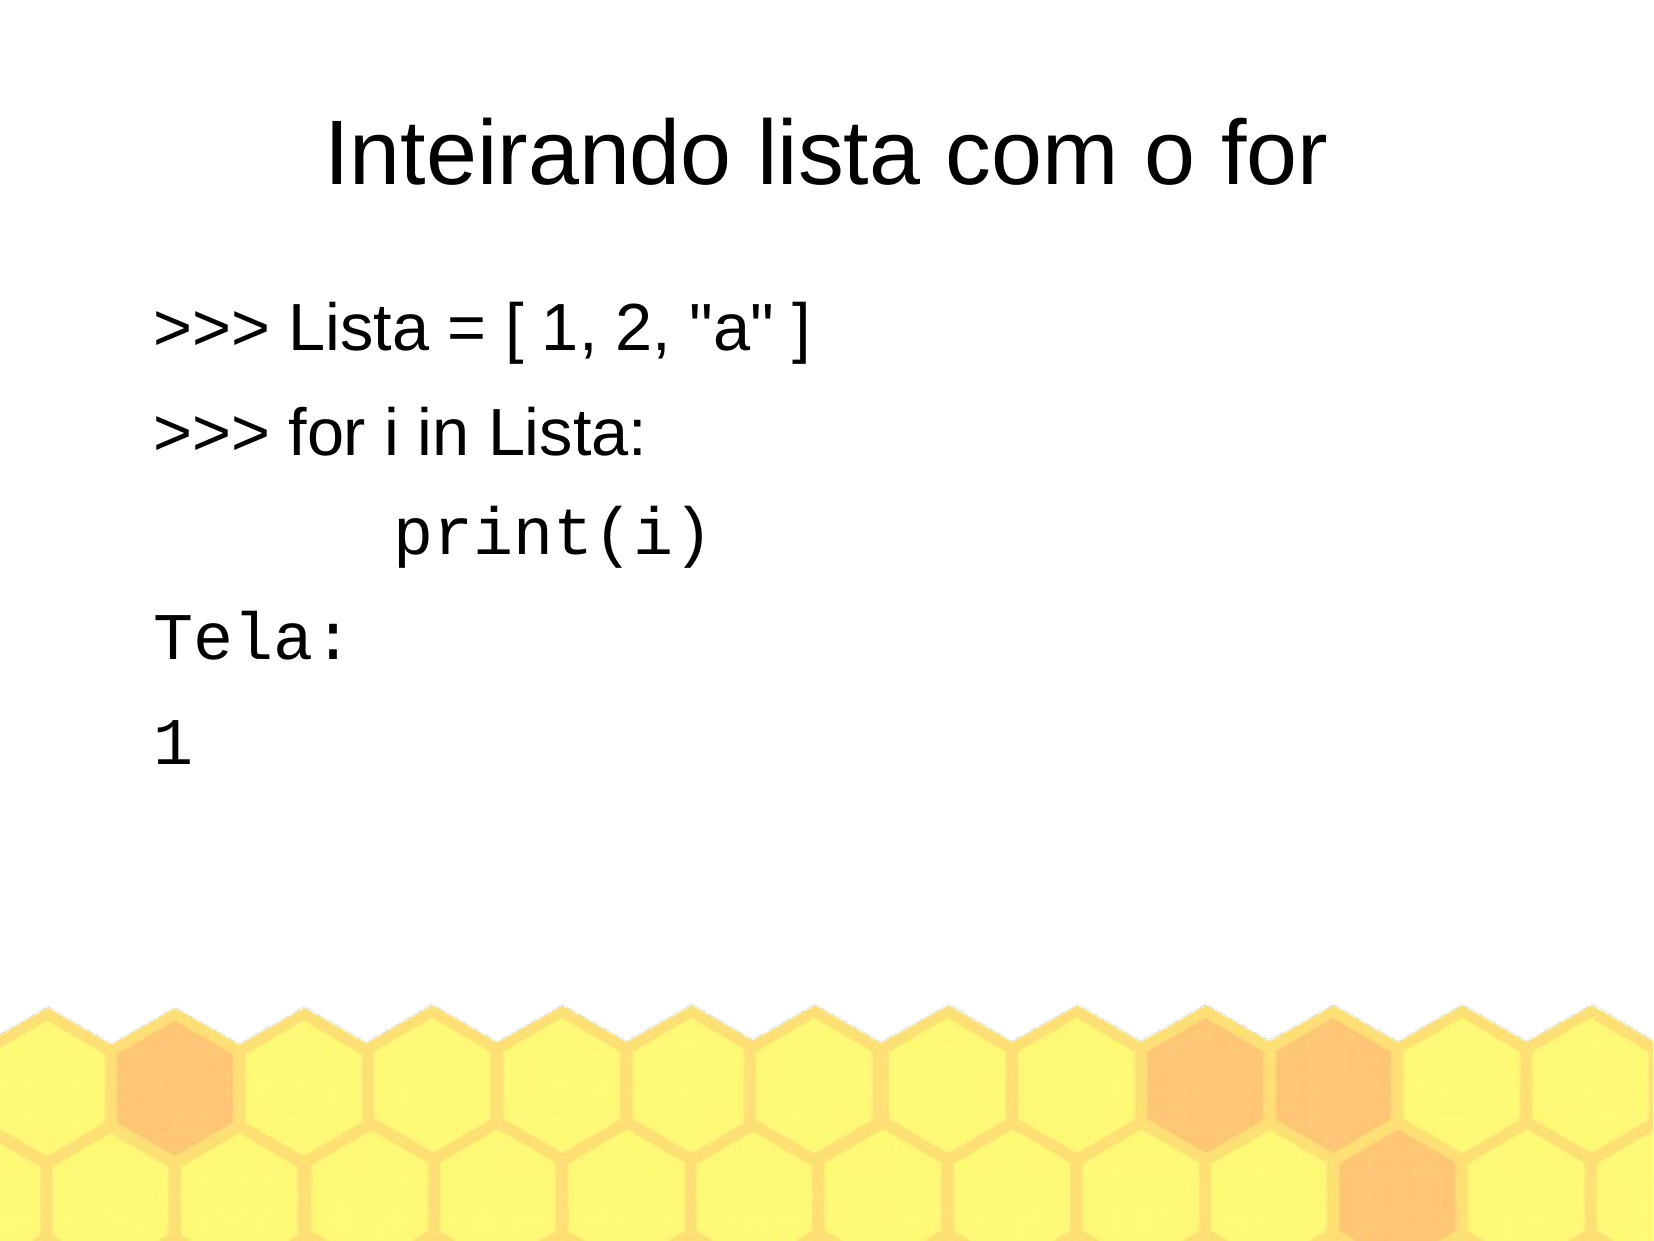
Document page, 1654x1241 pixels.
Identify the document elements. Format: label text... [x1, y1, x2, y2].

title Inteirando lista com o for [82, 49, 1571, 257]
list >>> Lista = [ 1, 2, "a" ] >>> for i in Lista: print(i) Tela: 1 [82, 290, 1571, 1217]
picture [0, 1001, 1654, 1241]
